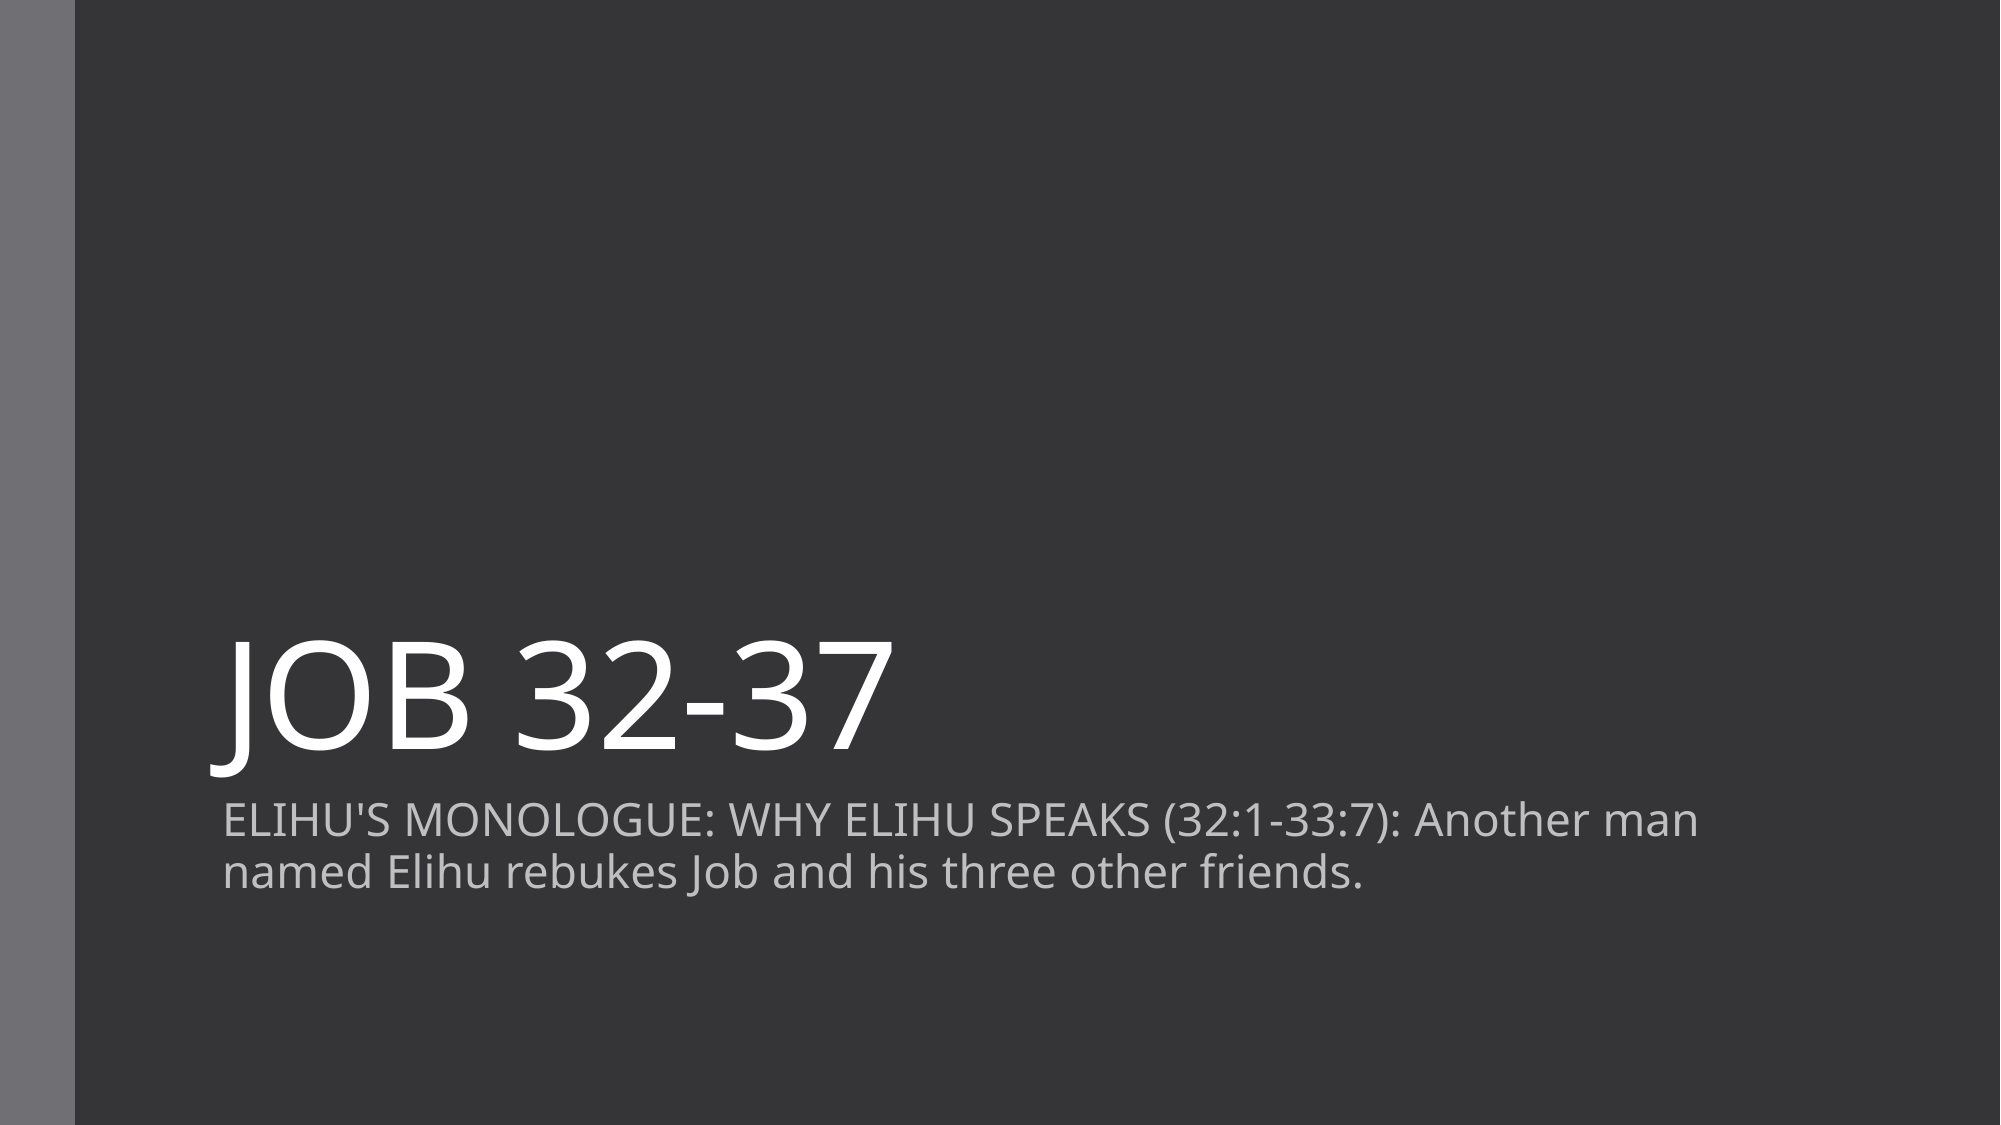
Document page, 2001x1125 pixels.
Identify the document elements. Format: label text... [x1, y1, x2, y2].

title JOB 32-37 [206, 124, 1752, 787]
subtitle ELIHU'S MONOLOGUE: WHY ELIHU SPEAKS (32:1-33:7): Another man named Elihu rebukes Job and his three other friends. [206, 787, 1752, 1066]
